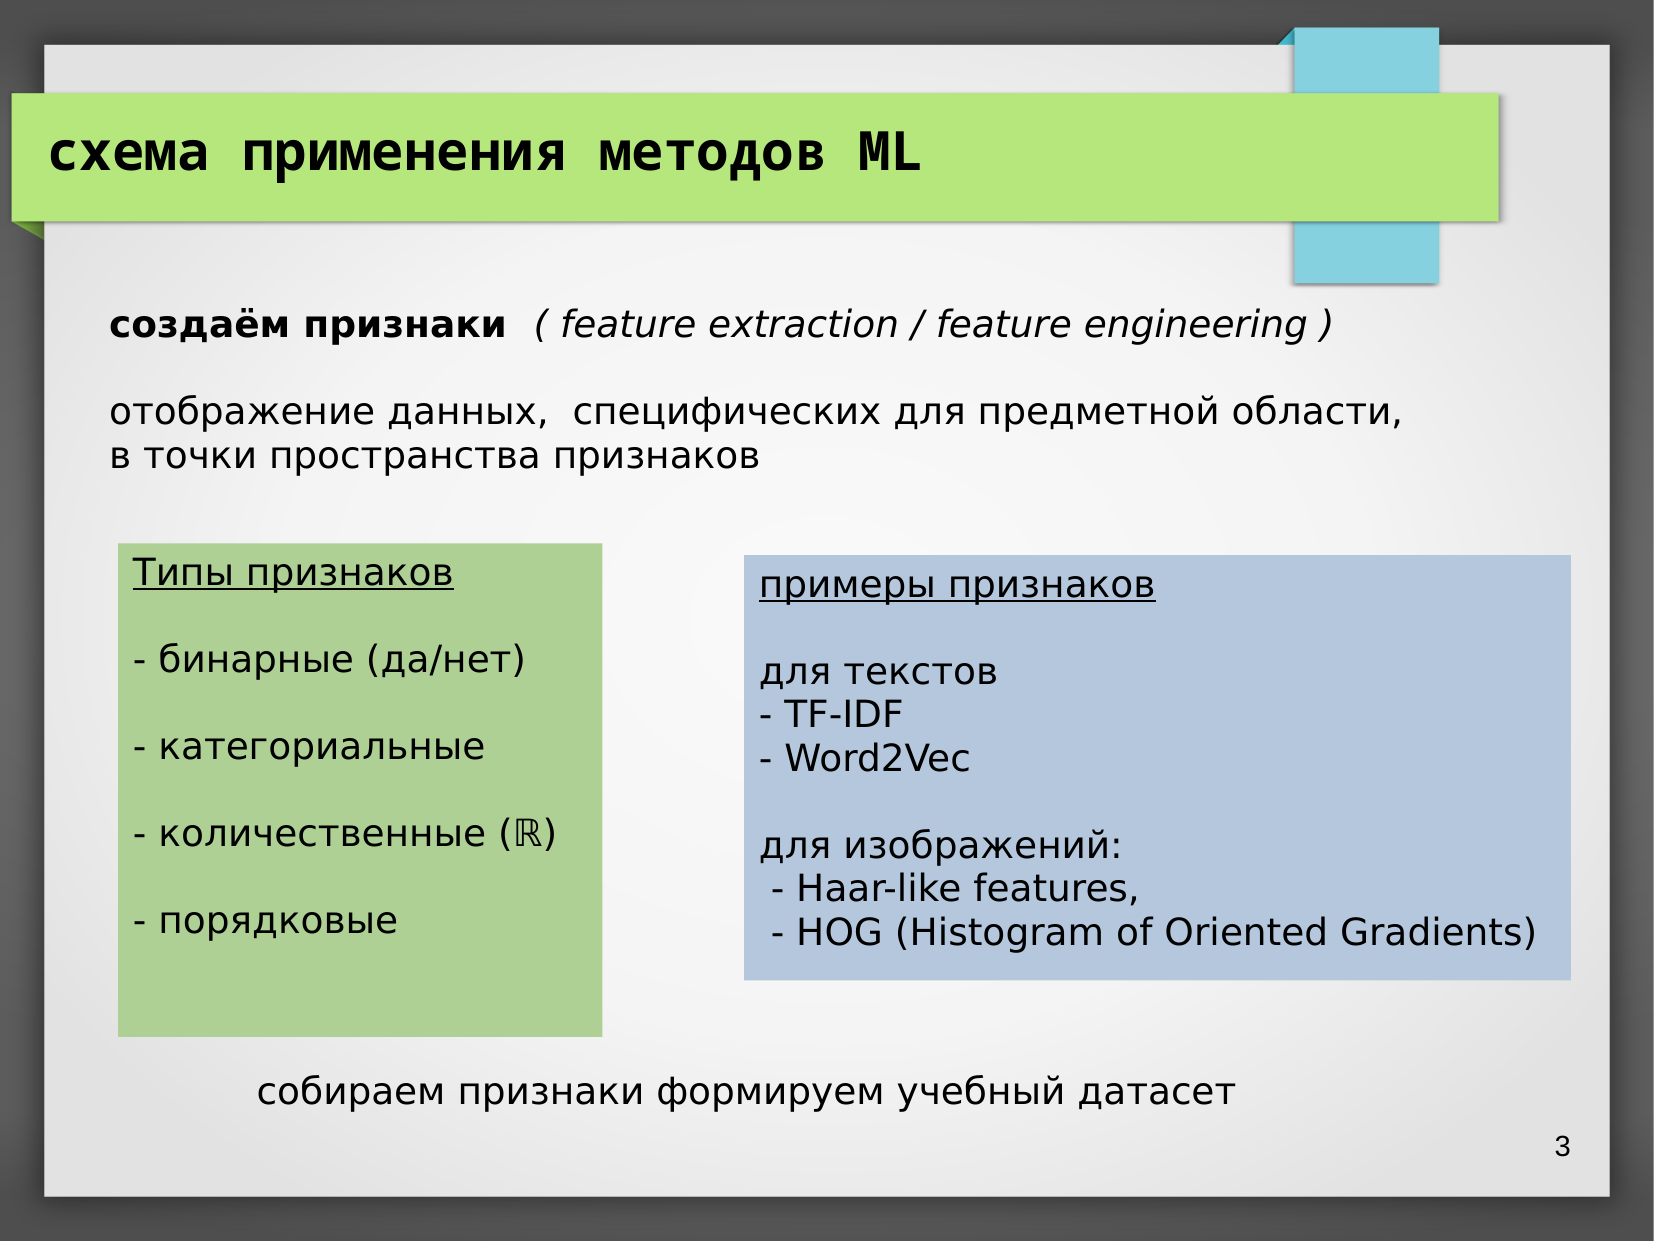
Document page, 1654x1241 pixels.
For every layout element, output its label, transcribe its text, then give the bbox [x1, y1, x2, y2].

text_box собираем признаки формируем учебный датасет [241, 1062, 1252, 1165]
text_box Типы признаков - бинарные (да/нет) - категориальные - количественные (ℝ) - порядковые [118, 543, 603, 1037]
picture [0, 0, 1654, 1241]
text_box примеры признаков для текстов - TF-IDF - Word2Vec для изображений: - Haar-like features, - HOG (Histogram of Oriented Gradients) [744, 555, 1571, 981]
text_box создаём признаки ( feature extraction / feature engineering ) отображение данных, специфических для предметной области, в точки пространства признаков [94, 295, 1560, 508]
title схема применения методов ML [47, 109, 1465, 189]
